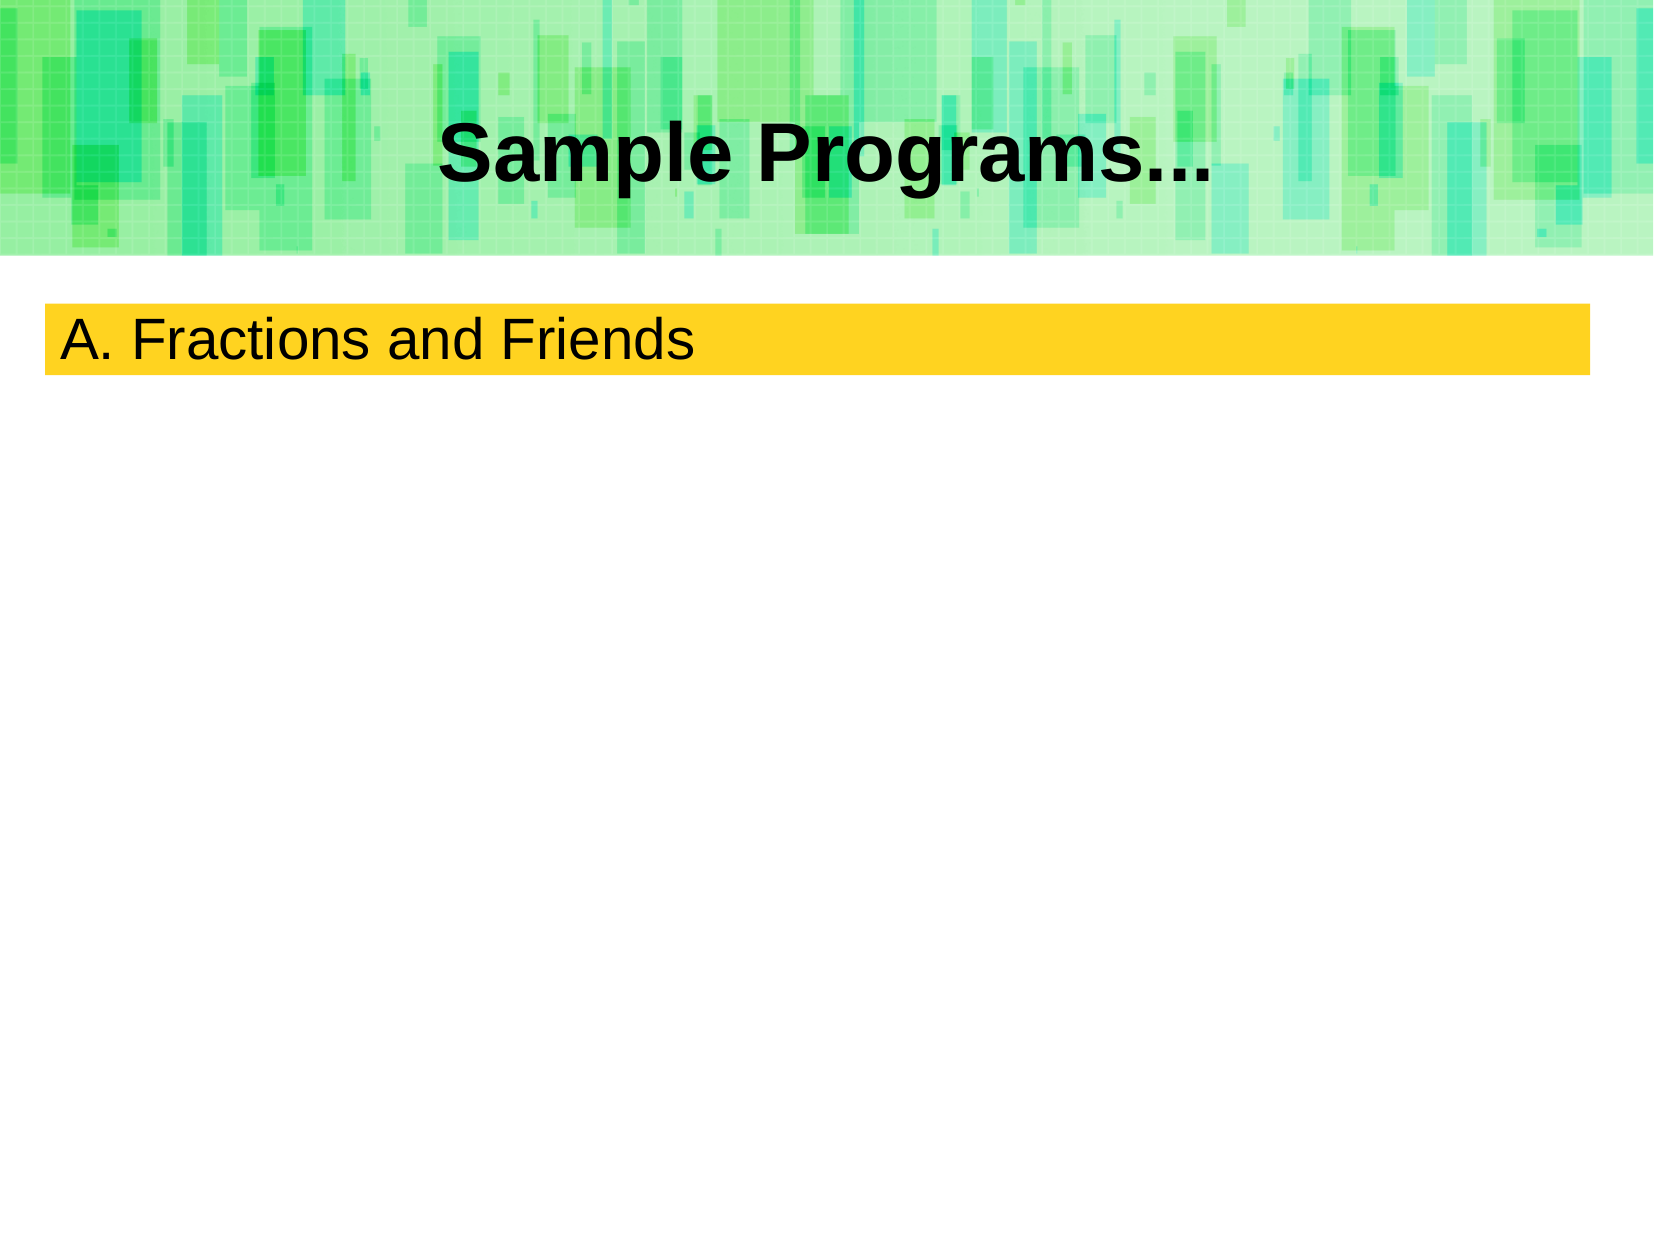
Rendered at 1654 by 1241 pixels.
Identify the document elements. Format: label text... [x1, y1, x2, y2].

title Sample Programs... [82, 49, 1571, 257]
picture [0, 0, 1654, 1241]
text_box A. Fractions and Friends [45, 303, 1591, 376]
